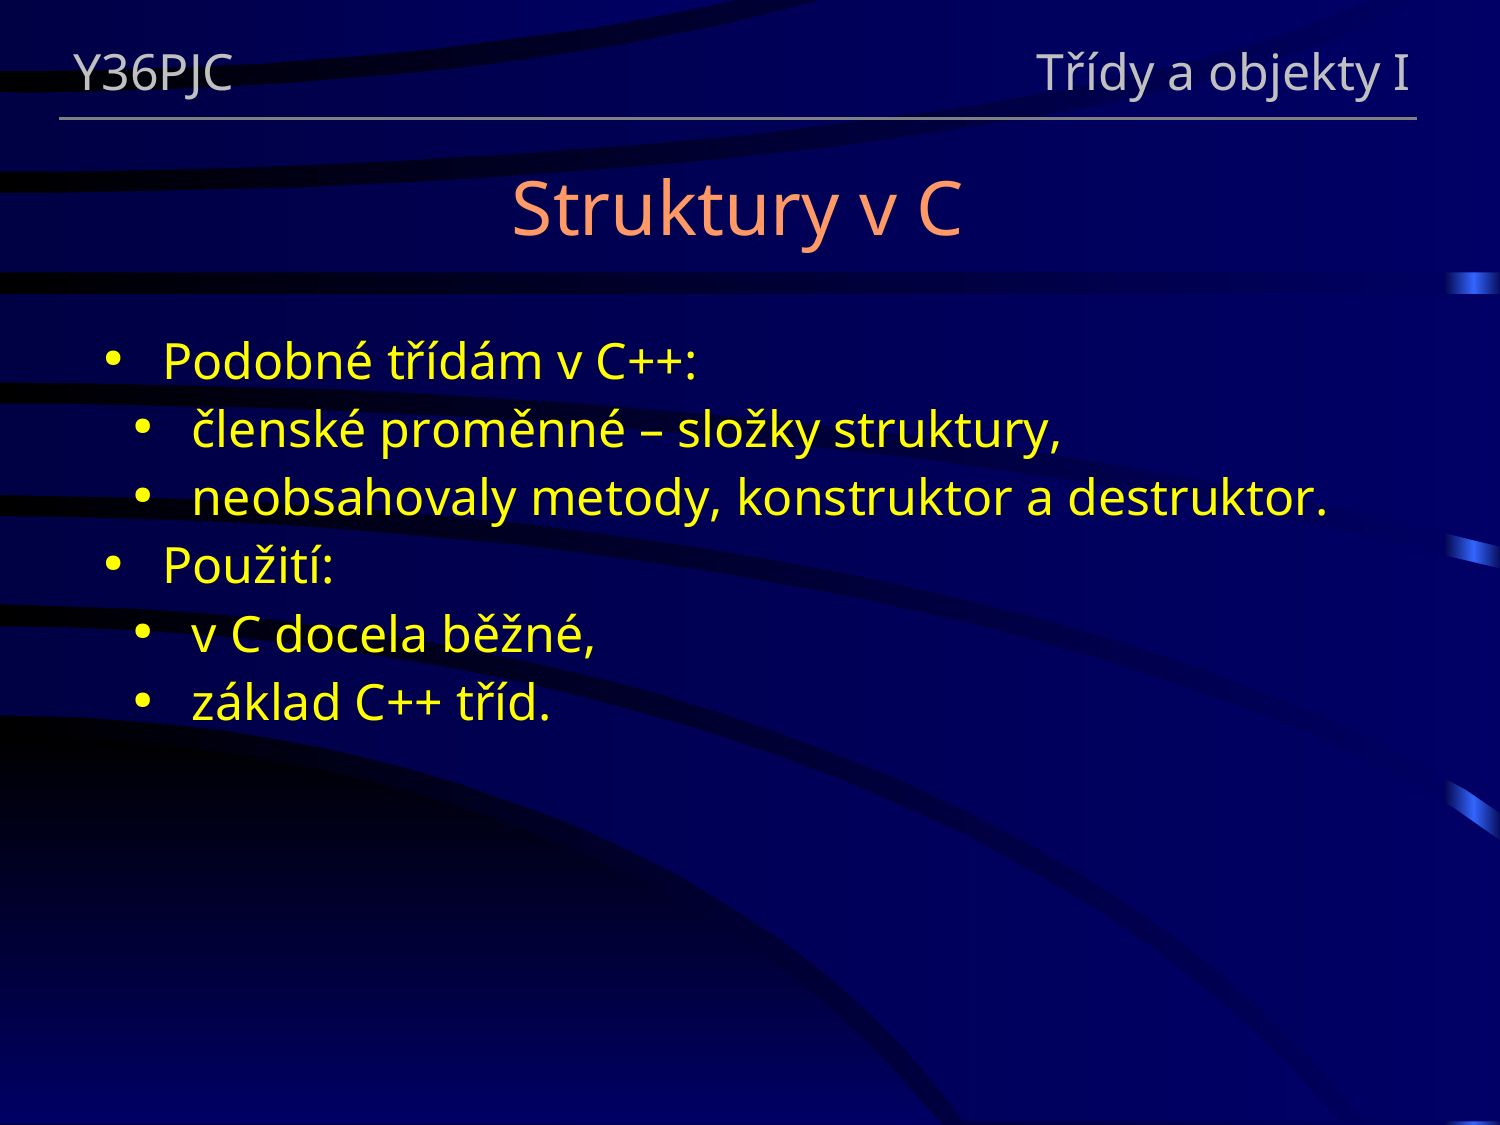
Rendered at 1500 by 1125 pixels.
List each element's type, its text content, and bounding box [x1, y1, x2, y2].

text_box Y36PJC [59, 29, 251, 105]
text_box Třídy a objekty I [1021, 29, 1418, 105]
text_box Struktury v C Podobné třídám v C++: členské proměnné – složky struktury, neobsahovaly metody, konstruktor a destruktor. Použití: v C docela běžné, základ C++ tříd. [59, 147, 1418, 793]
